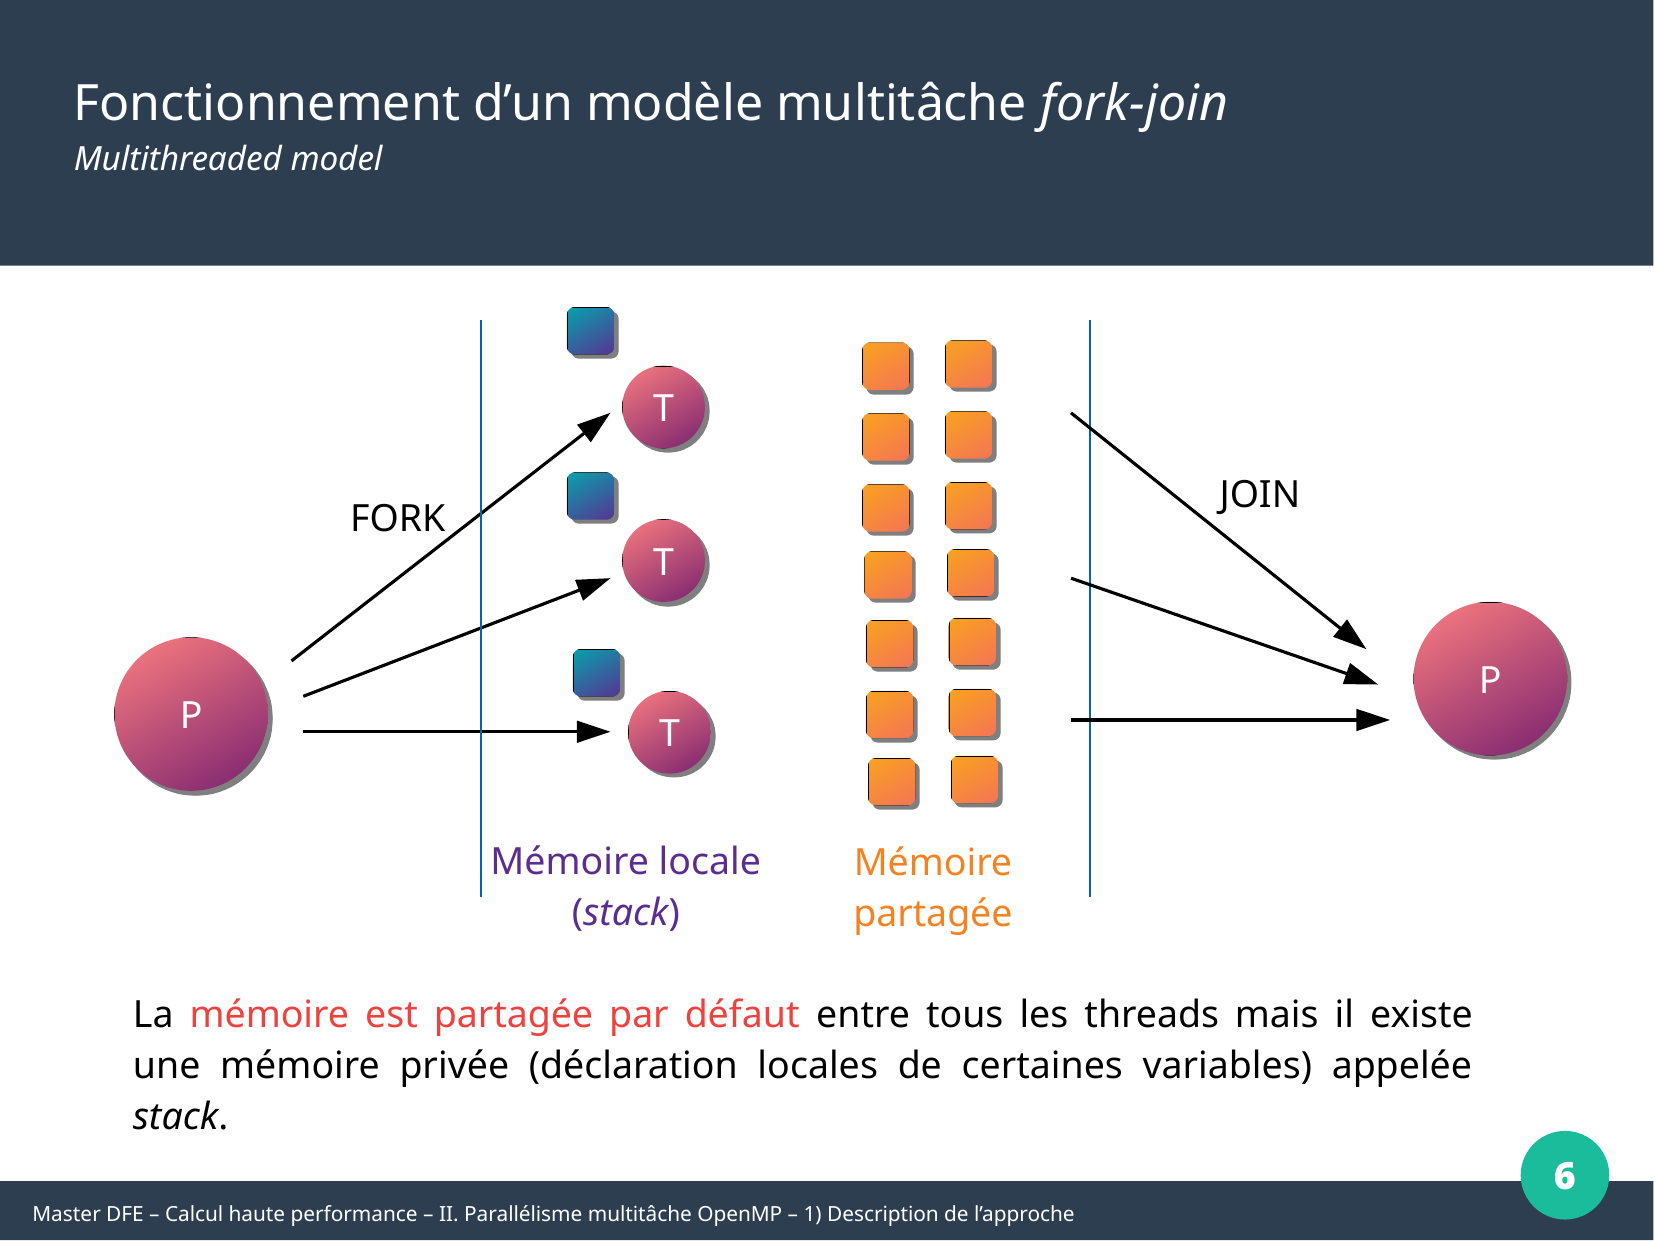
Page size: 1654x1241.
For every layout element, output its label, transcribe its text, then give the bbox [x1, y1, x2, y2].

text_box Mémoire locale (stack) [472, 826, 780, 944]
text_box [862, 413, 910, 461]
text_box Master DFE – Calcul haute performance – II. Parallélisme multitâche OpenMP – 1) Description de l’approche [17, 1191, 1436, 1235]
text_box La mémoire est partagée par défaut entre tous les threads mais il existe une mémoire privée (déclaration locales de certaines variables) appelée stack. [118, 980, 1489, 1123]
text_box Mémoire partagée [779, 828, 1087, 945]
text_box [864, 551, 912, 599]
text_box [868, 758, 916, 806]
text_box [865, 690, 914, 739]
text_box [566, 307, 615, 355]
text_box P [114, 637, 268, 791]
text_box T [622, 365, 705, 449]
text_box T [622, 519, 705, 602]
text_box P [1413, 601, 1568, 756]
text_box Fonctionnement d’un modèle multitâche fork-join Multithreaded model [59, 59, 1477, 187]
text_box JOIN [1106, 460, 1414, 526]
text_box [944, 411, 993, 459]
text_box [566, 472, 615, 520]
text_box [572, 649, 621, 697]
text_box [865, 620, 914, 668]
text_box [944, 482, 993, 530]
text_box [944, 340, 993, 388]
text_box FORK [244, 483, 552, 550]
text_box [862, 484, 910, 532]
text_box [947, 549, 995, 597]
text_box [862, 342, 910, 390]
text_box T [628, 690, 711, 774]
text_box [950, 755, 999, 804]
text_box [948, 617, 996, 666]
text_box [948, 688, 996, 737]
